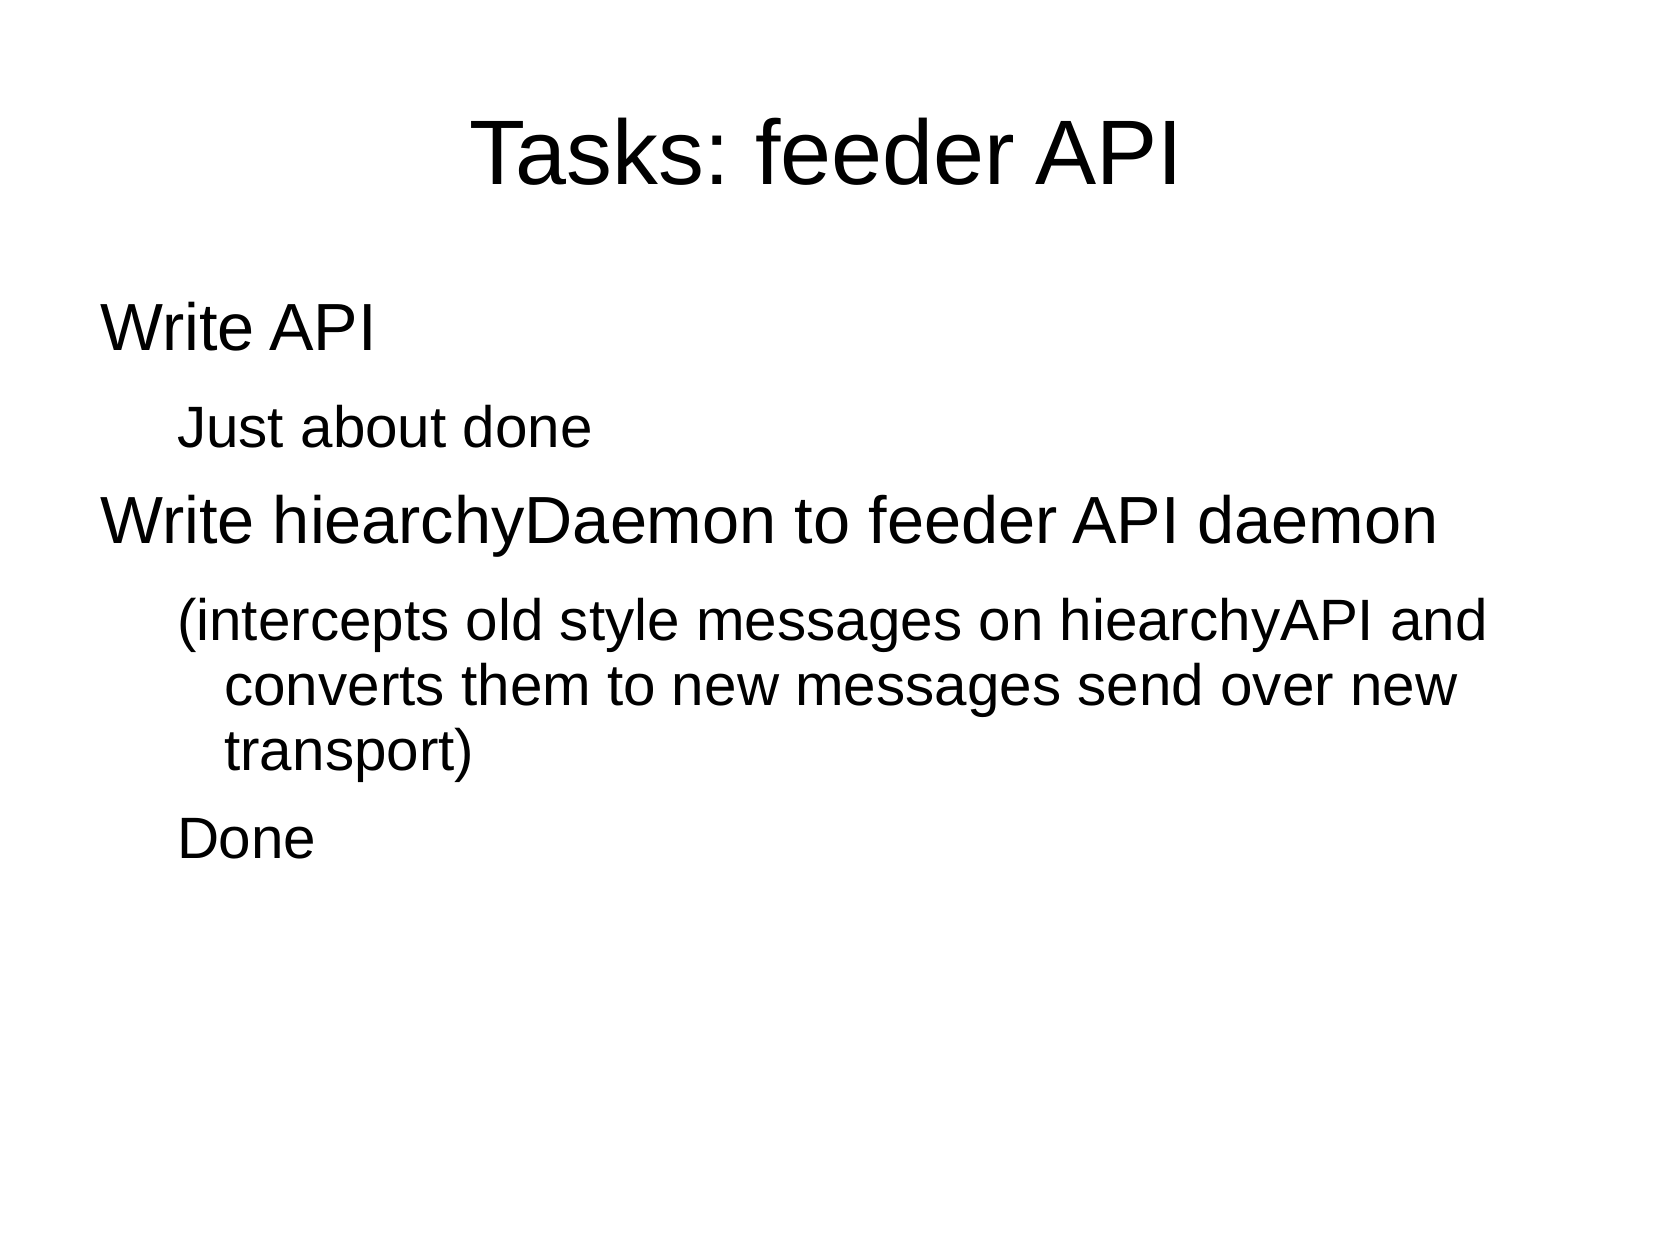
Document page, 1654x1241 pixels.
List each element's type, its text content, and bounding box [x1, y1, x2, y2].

title Tasks: feeder API [82, 56, 1571, 250]
list Write API Just about done Write hiearchyDaemon to feeder API daemon (intercepts old style messages on hiearchyAPI and converts them to new messages send over new transport) Done [82, 290, 1571, 1094]
